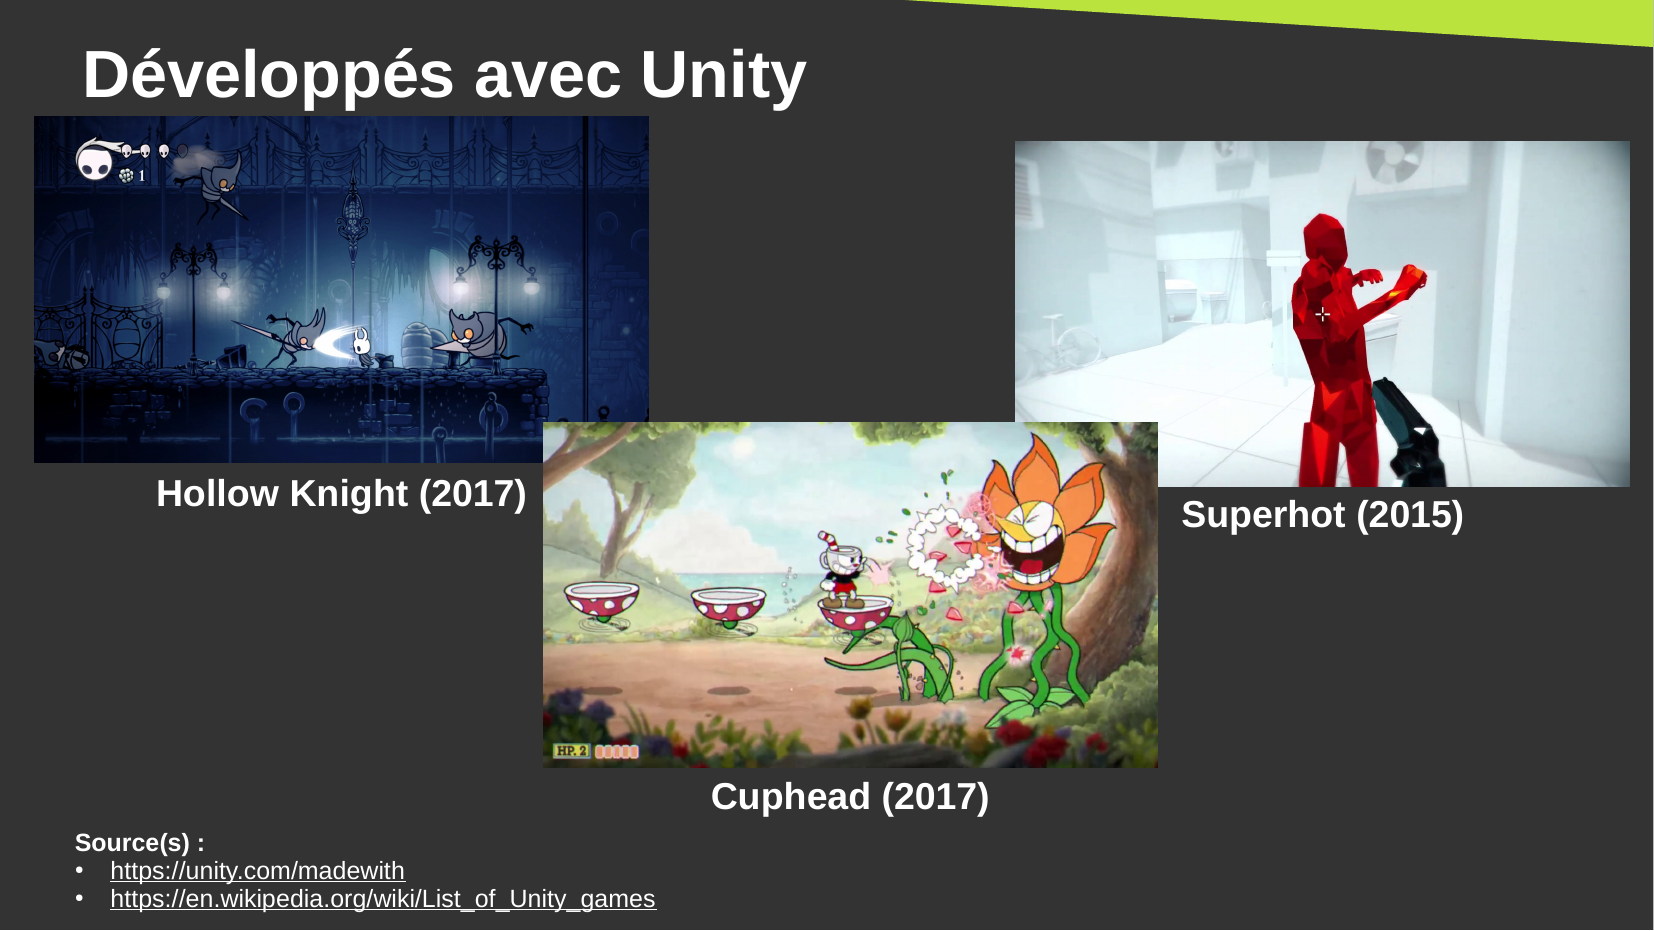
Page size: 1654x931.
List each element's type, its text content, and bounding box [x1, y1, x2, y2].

text_box [905, 0, 1654, 48]
text_box Cuphead (2017) [643, 767, 1058, 827]
text_box Superhot (2015) [1158, 486, 1530, 546]
text_box Source(s) : https://unity.com/madewith https://en.wikipedia.org/wiki/List_of_Unity_games [60, 821, 1546, 921]
title Développés avec Unity [82, 37, 1571, 112]
picture [34, 116, 1630, 768]
text_box Hollow Knight (2017) [134, 465, 543, 525]
